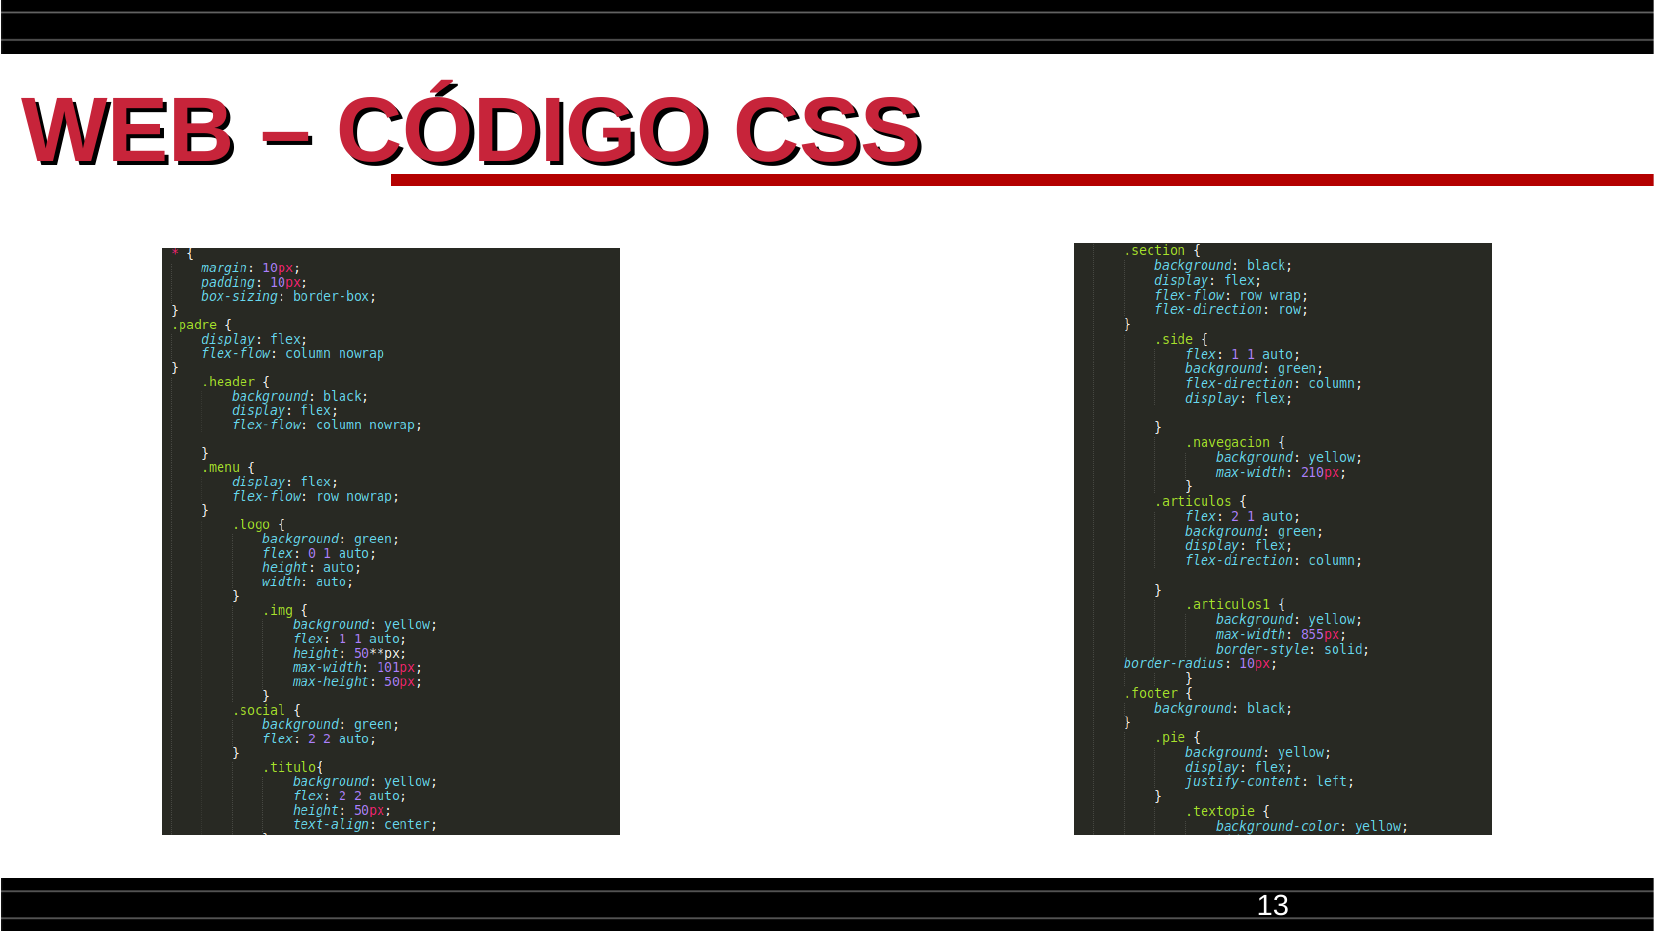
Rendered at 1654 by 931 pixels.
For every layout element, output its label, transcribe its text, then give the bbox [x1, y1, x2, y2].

text_box Web – Código CSS [21, 68, 1641, 180]
picture [1074, 243, 1492, 835]
picture [162, 248, 620, 835]
